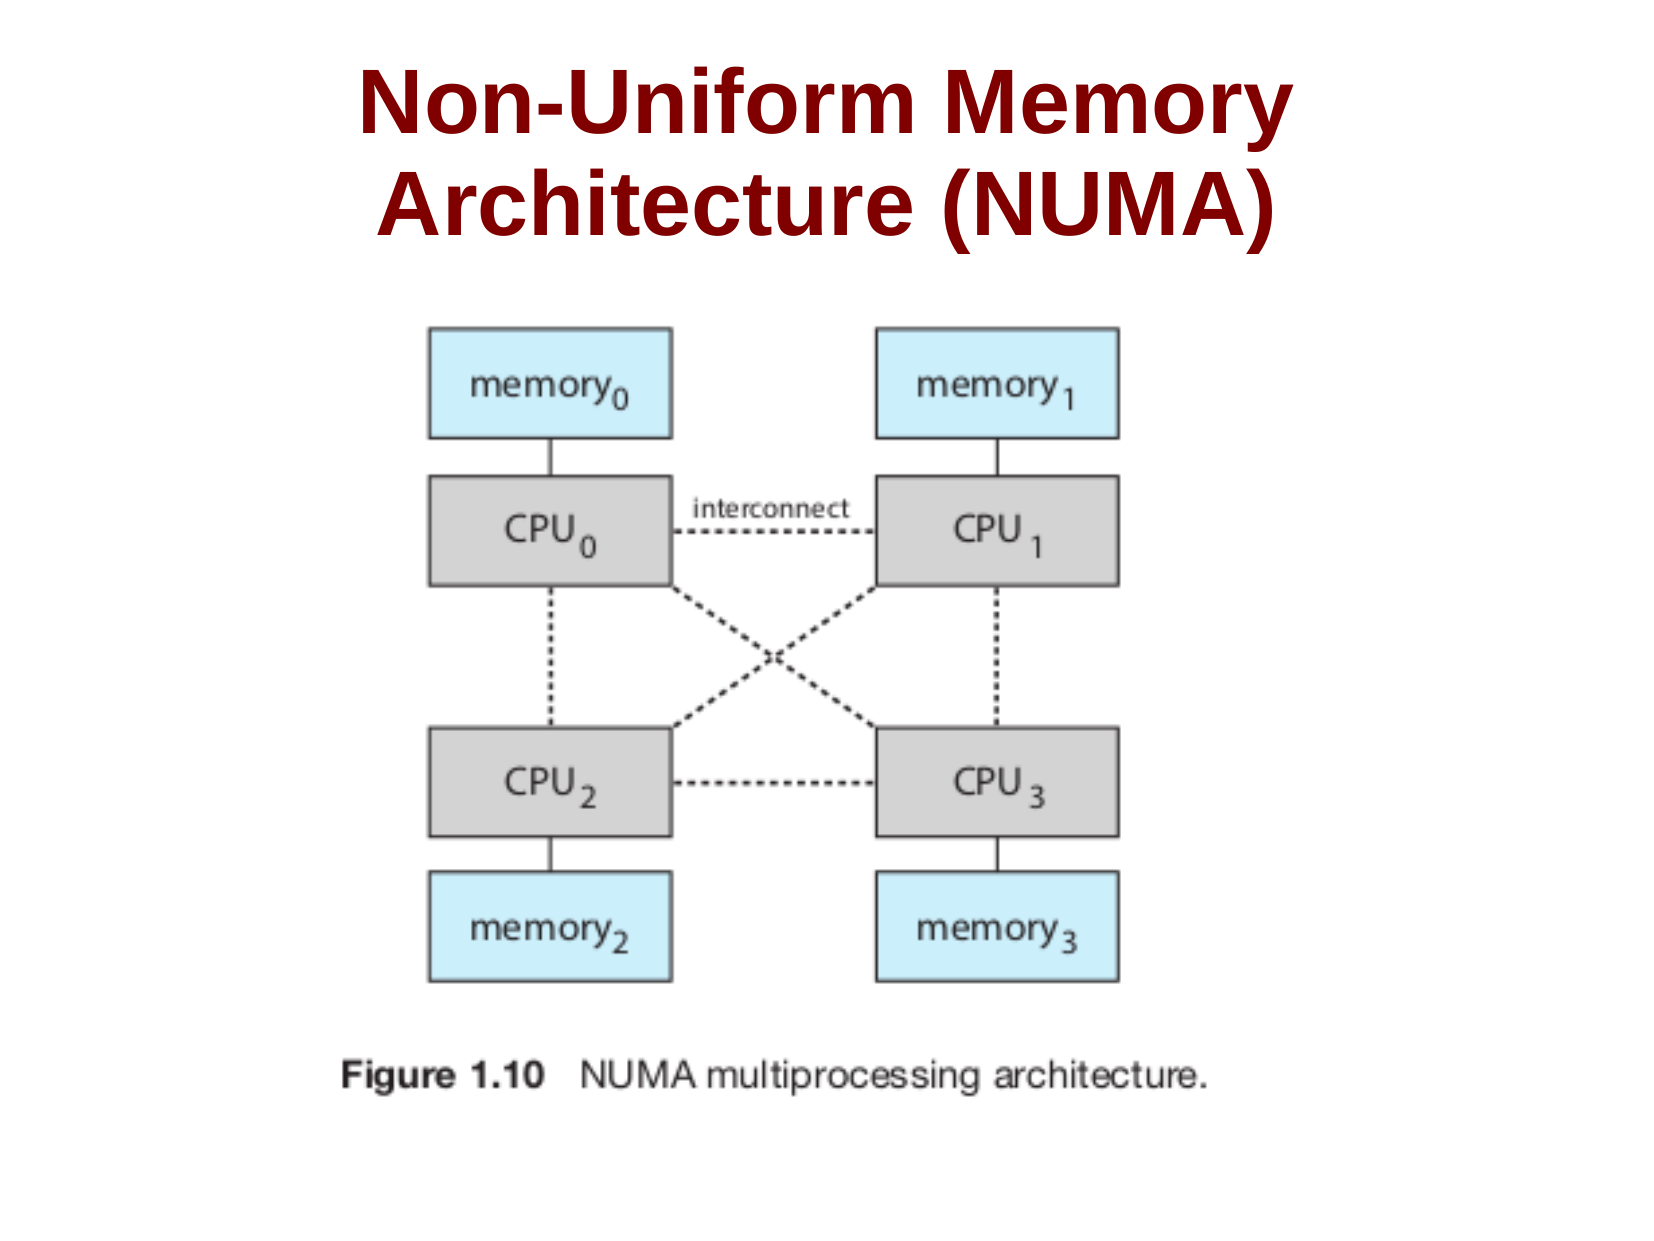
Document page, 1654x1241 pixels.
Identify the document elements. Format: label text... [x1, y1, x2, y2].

picture [236, 306, 1371, 1121]
title Non-Uniform Memory Architecture (NUMA) [82, 49, 1571, 257]
